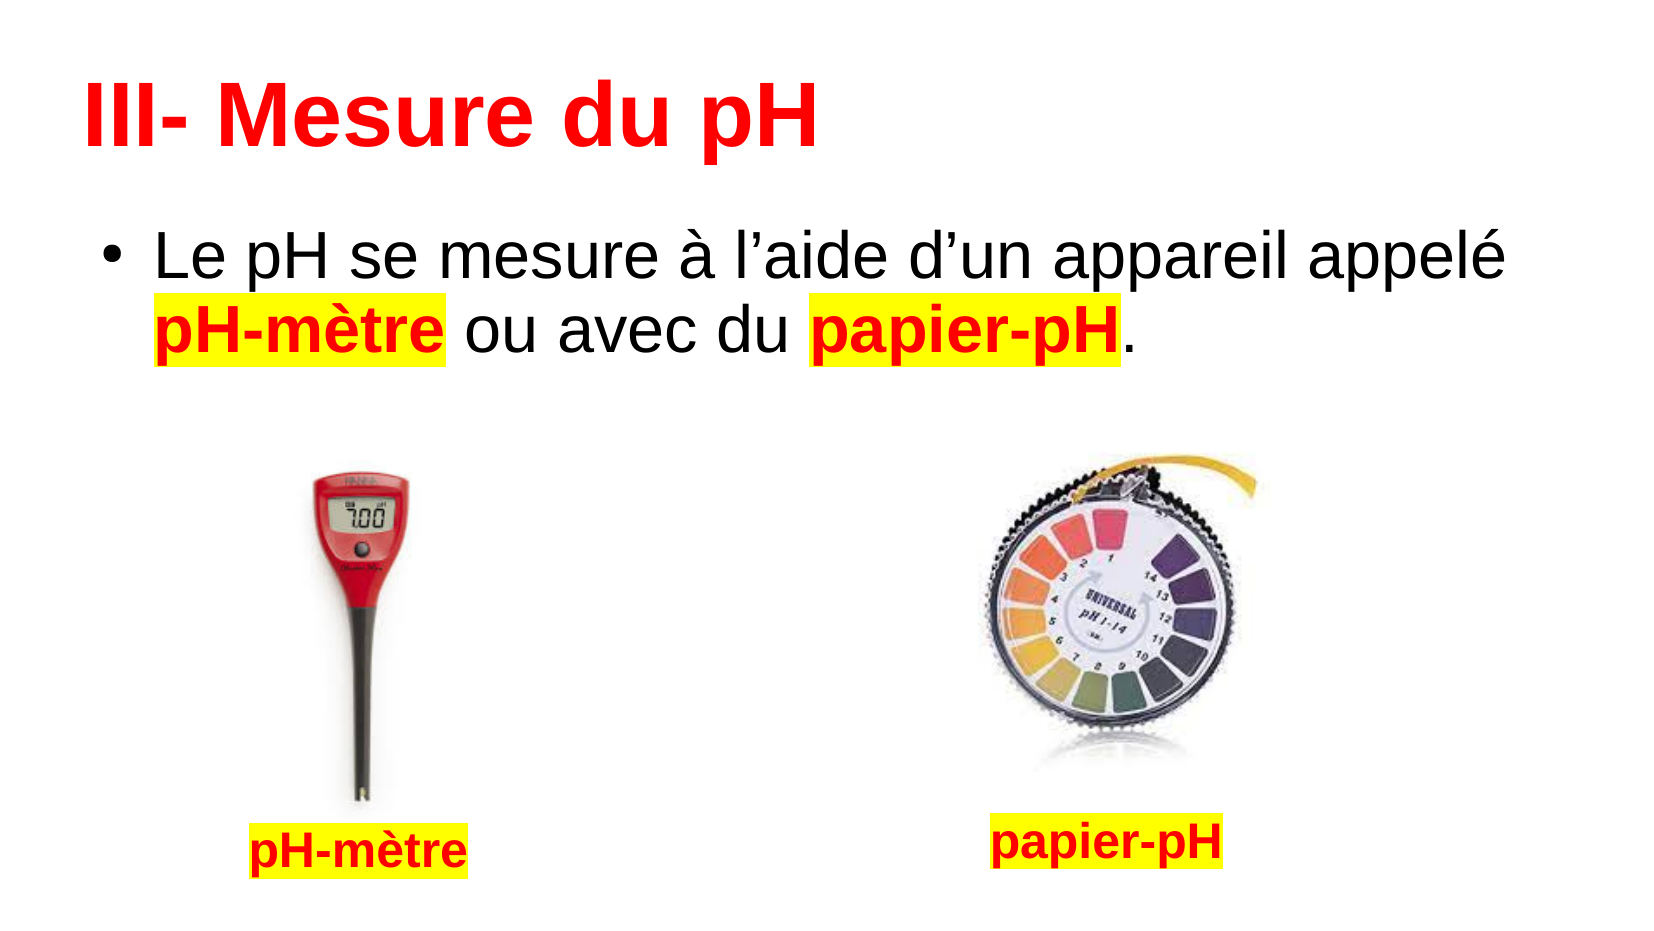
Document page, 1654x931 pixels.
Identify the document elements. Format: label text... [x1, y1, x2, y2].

picture [198, 448, 526, 826]
picture [923, 398, 1313, 788]
list Le pH se mesure à l’aide d’un appareil appelé pH-mètre ou avec du papier-pH. [82, 217, 1571, 413]
title III- Mesure du pH [82, 37, 1571, 193]
text_box pH-mètre [233, 815, 483, 886]
text_box papier-pH [975, 805, 1276, 877]
